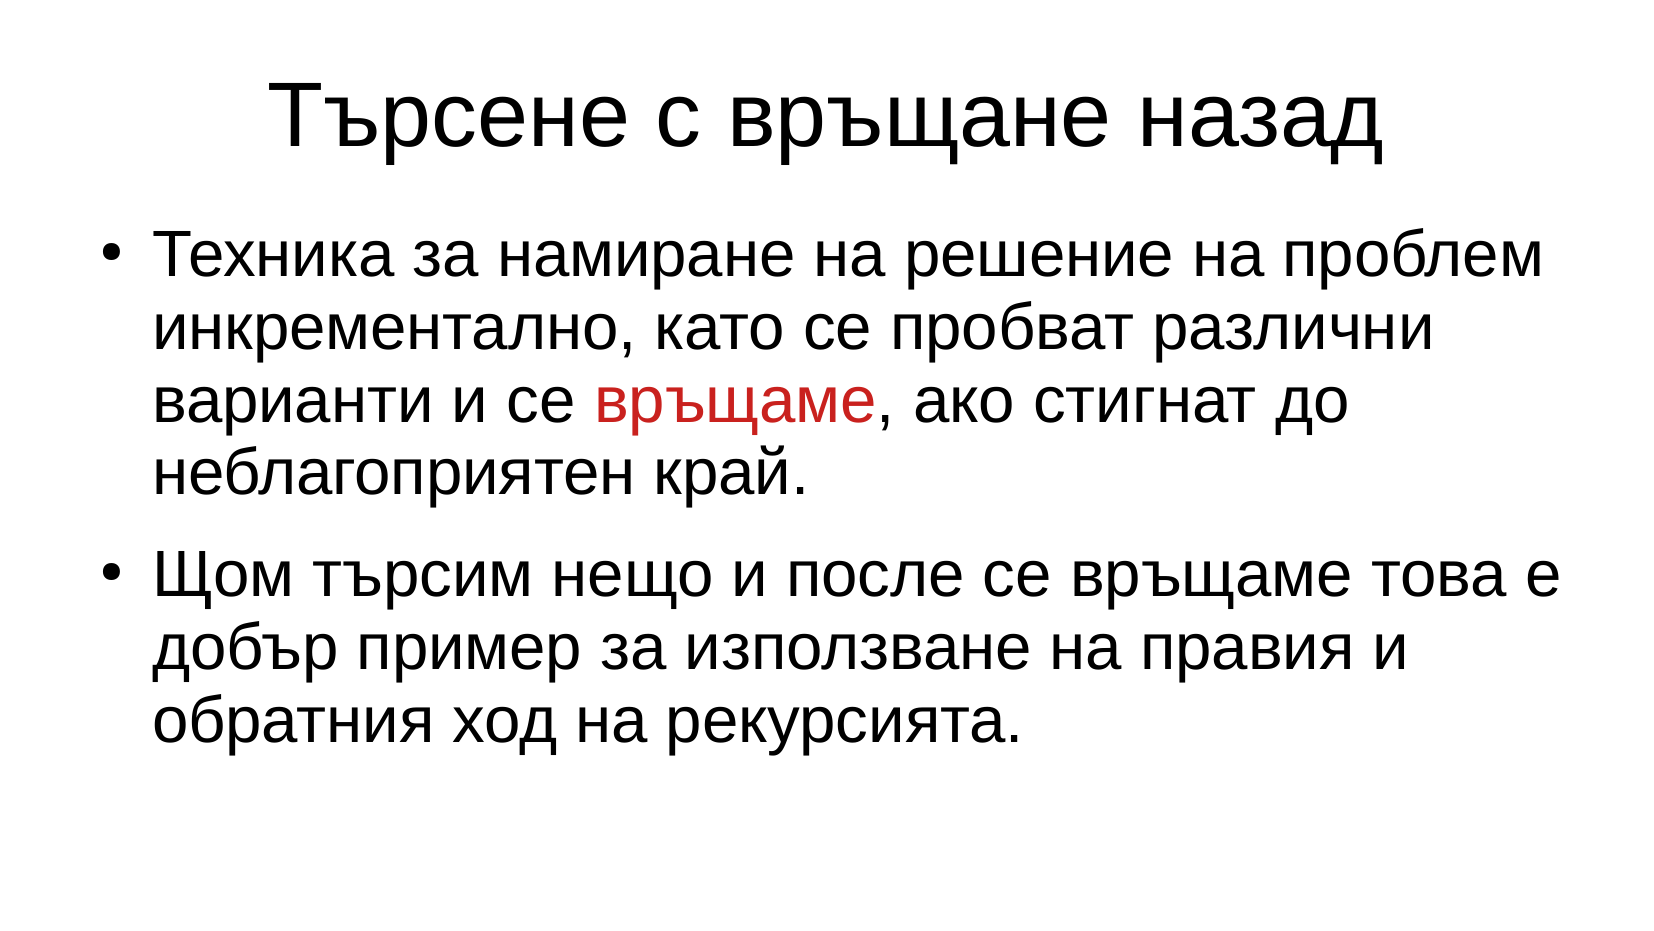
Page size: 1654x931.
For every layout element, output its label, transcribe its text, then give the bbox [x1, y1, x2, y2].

list Техника за намиране на решение на проблем инкрементално, като се пробват различни варианти и се връщаме, ако стигнат до неблагоприятен край. Щом търсим нещо и после се връщаме това е добър пример за използване на правия и обратния ход на рекурсията. [82, 217, 1571, 758]
title Търсене с връщане назад [82, 37, 1571, 193]
